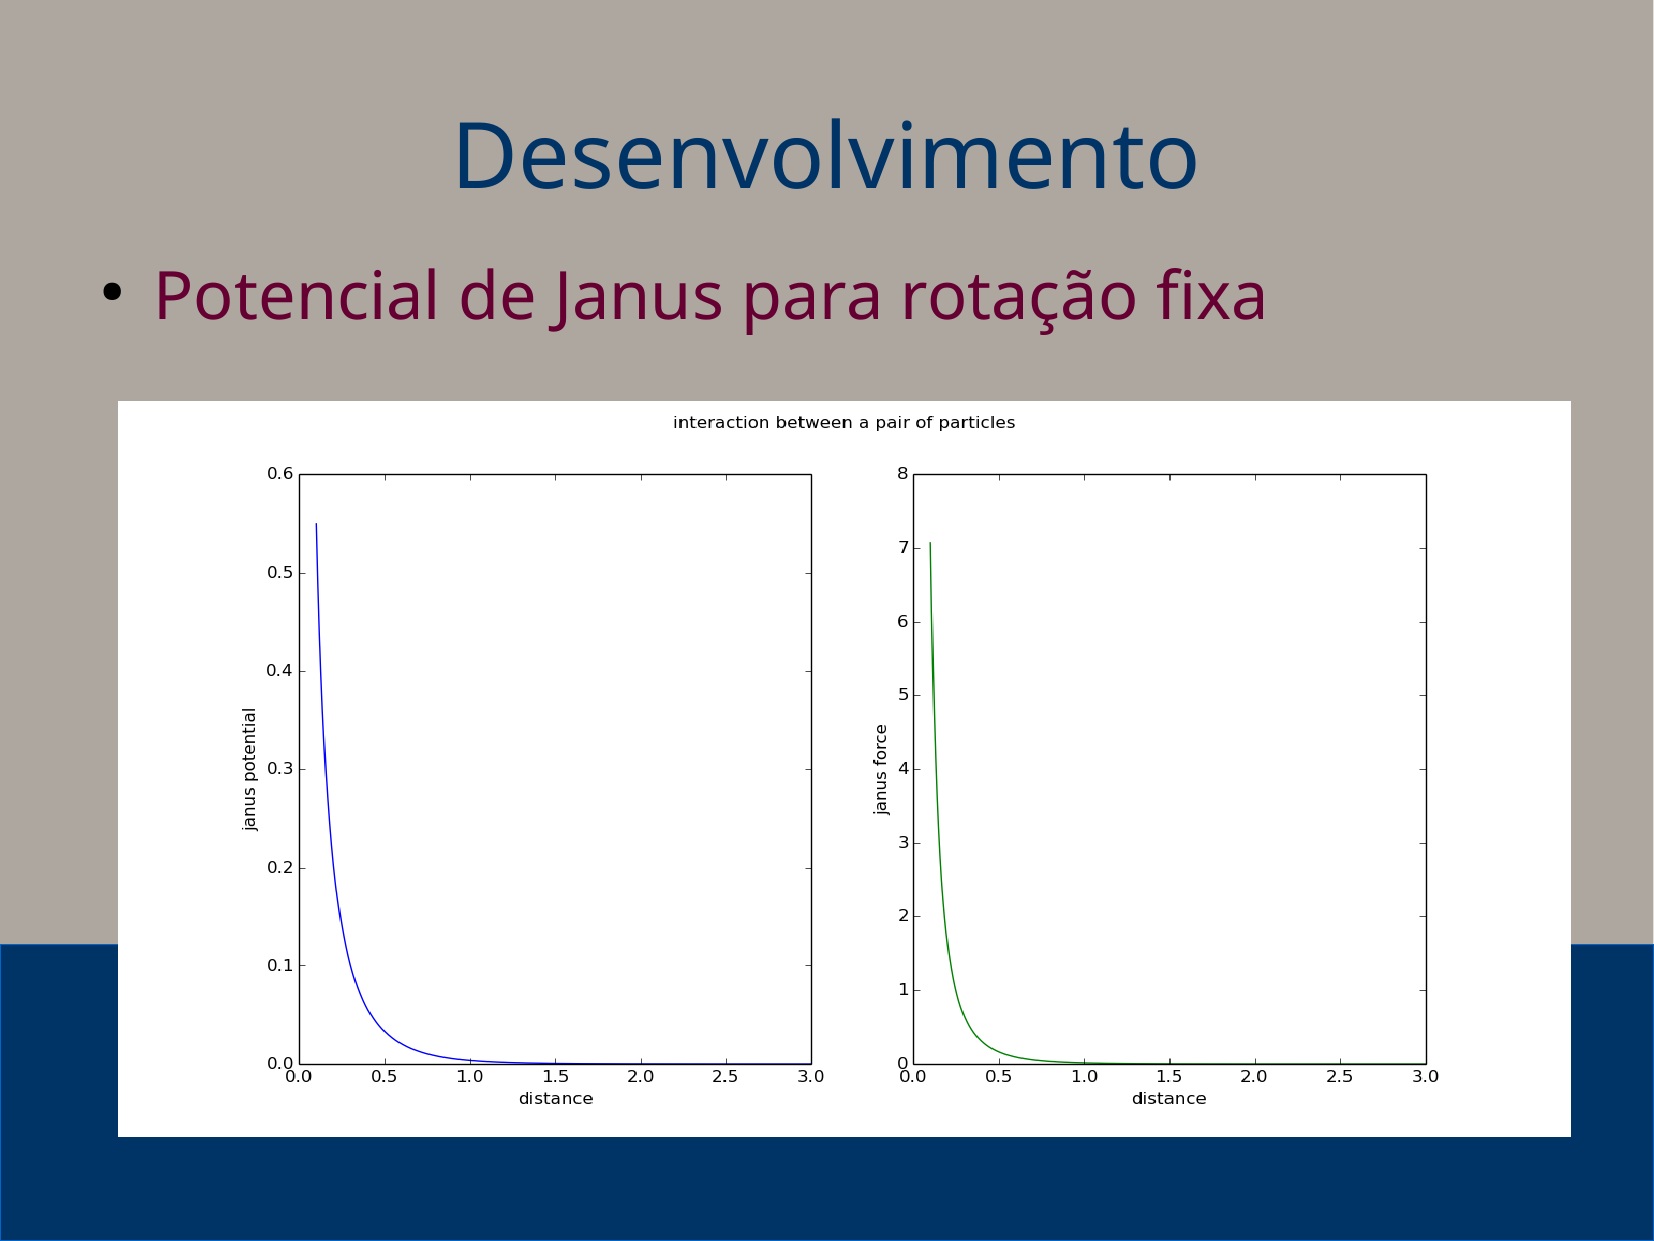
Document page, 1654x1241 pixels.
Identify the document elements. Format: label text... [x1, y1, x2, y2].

picture [118, 401, 1571, 1137]
list Potencial de Janus para rotação fixa [82, 248, 1571, 944]
text_box [0, 944, 1654, 1241]
title Desenvolvimento [82, 49, 1571, 248]
